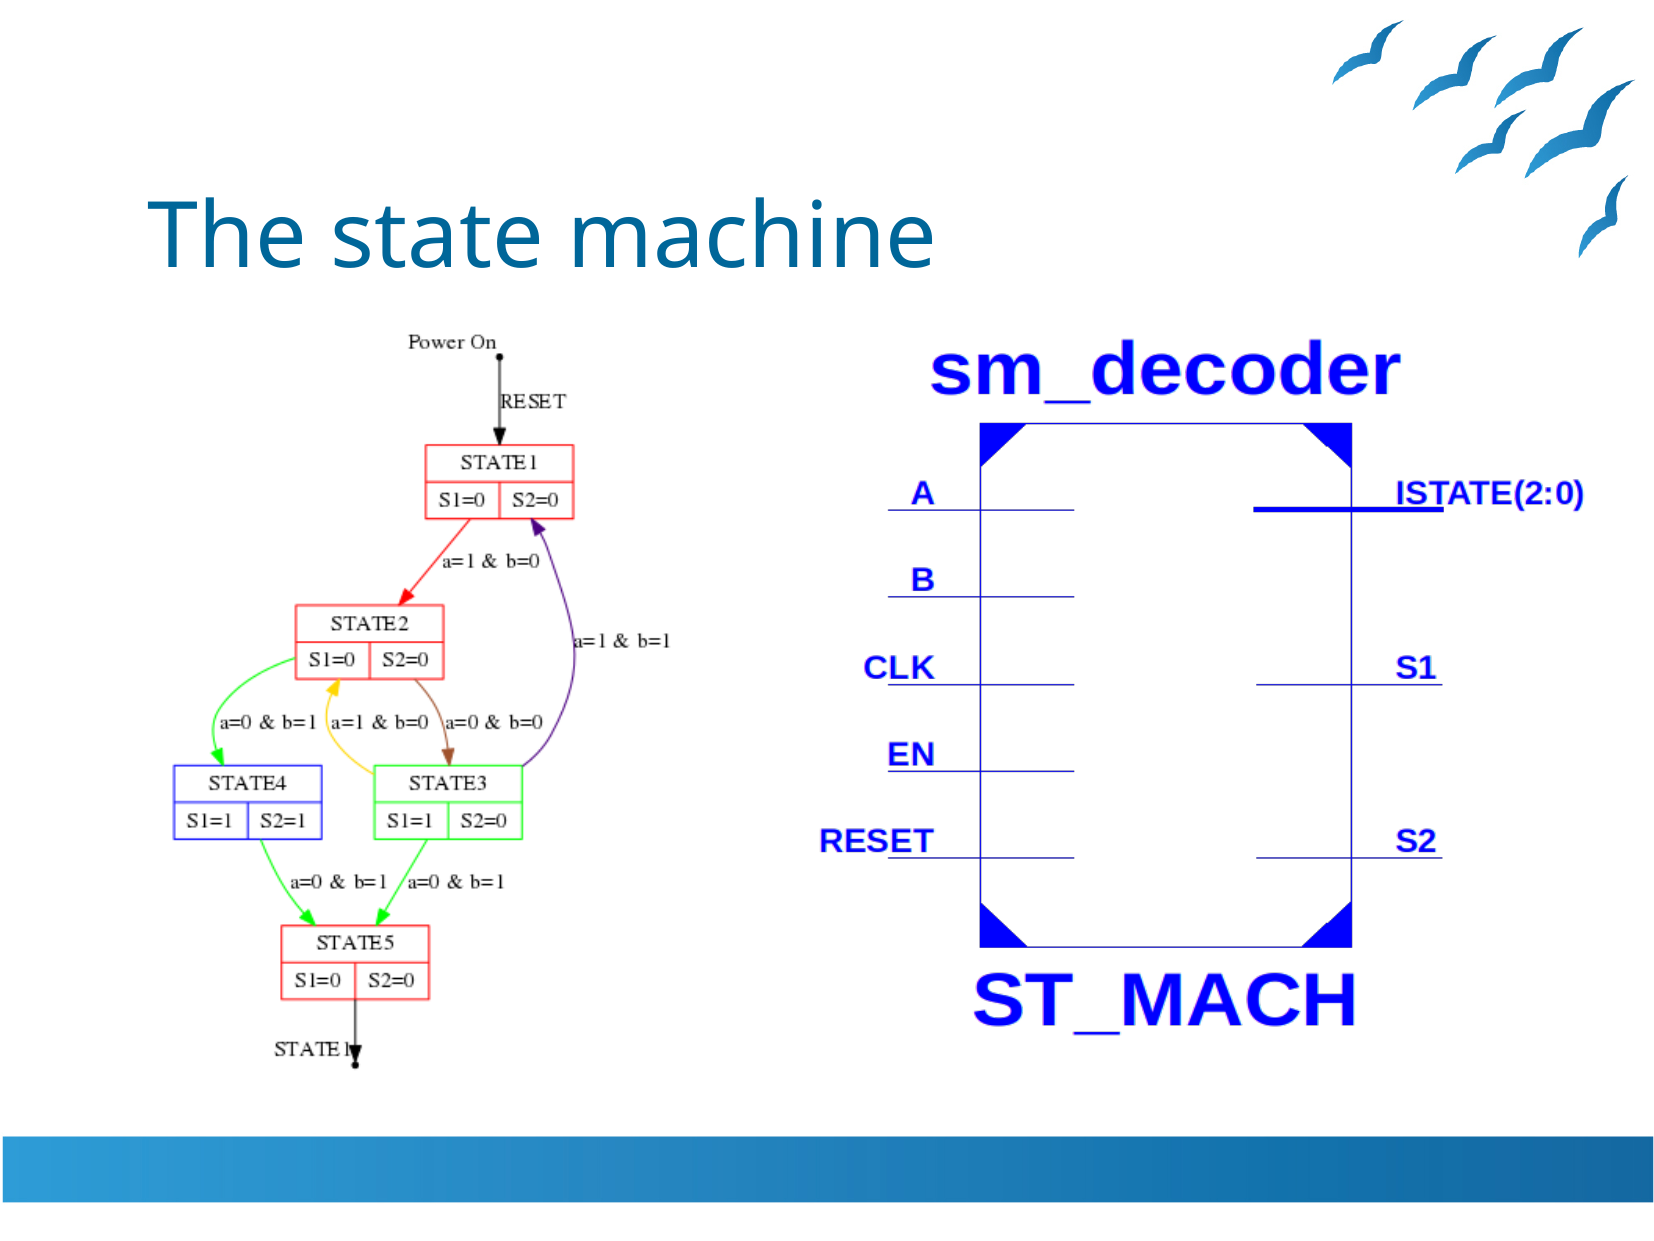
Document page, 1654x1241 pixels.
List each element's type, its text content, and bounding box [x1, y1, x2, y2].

picture [0, 0, 1654, 1241]
title The state machine [147, 177, 1506, 287]
